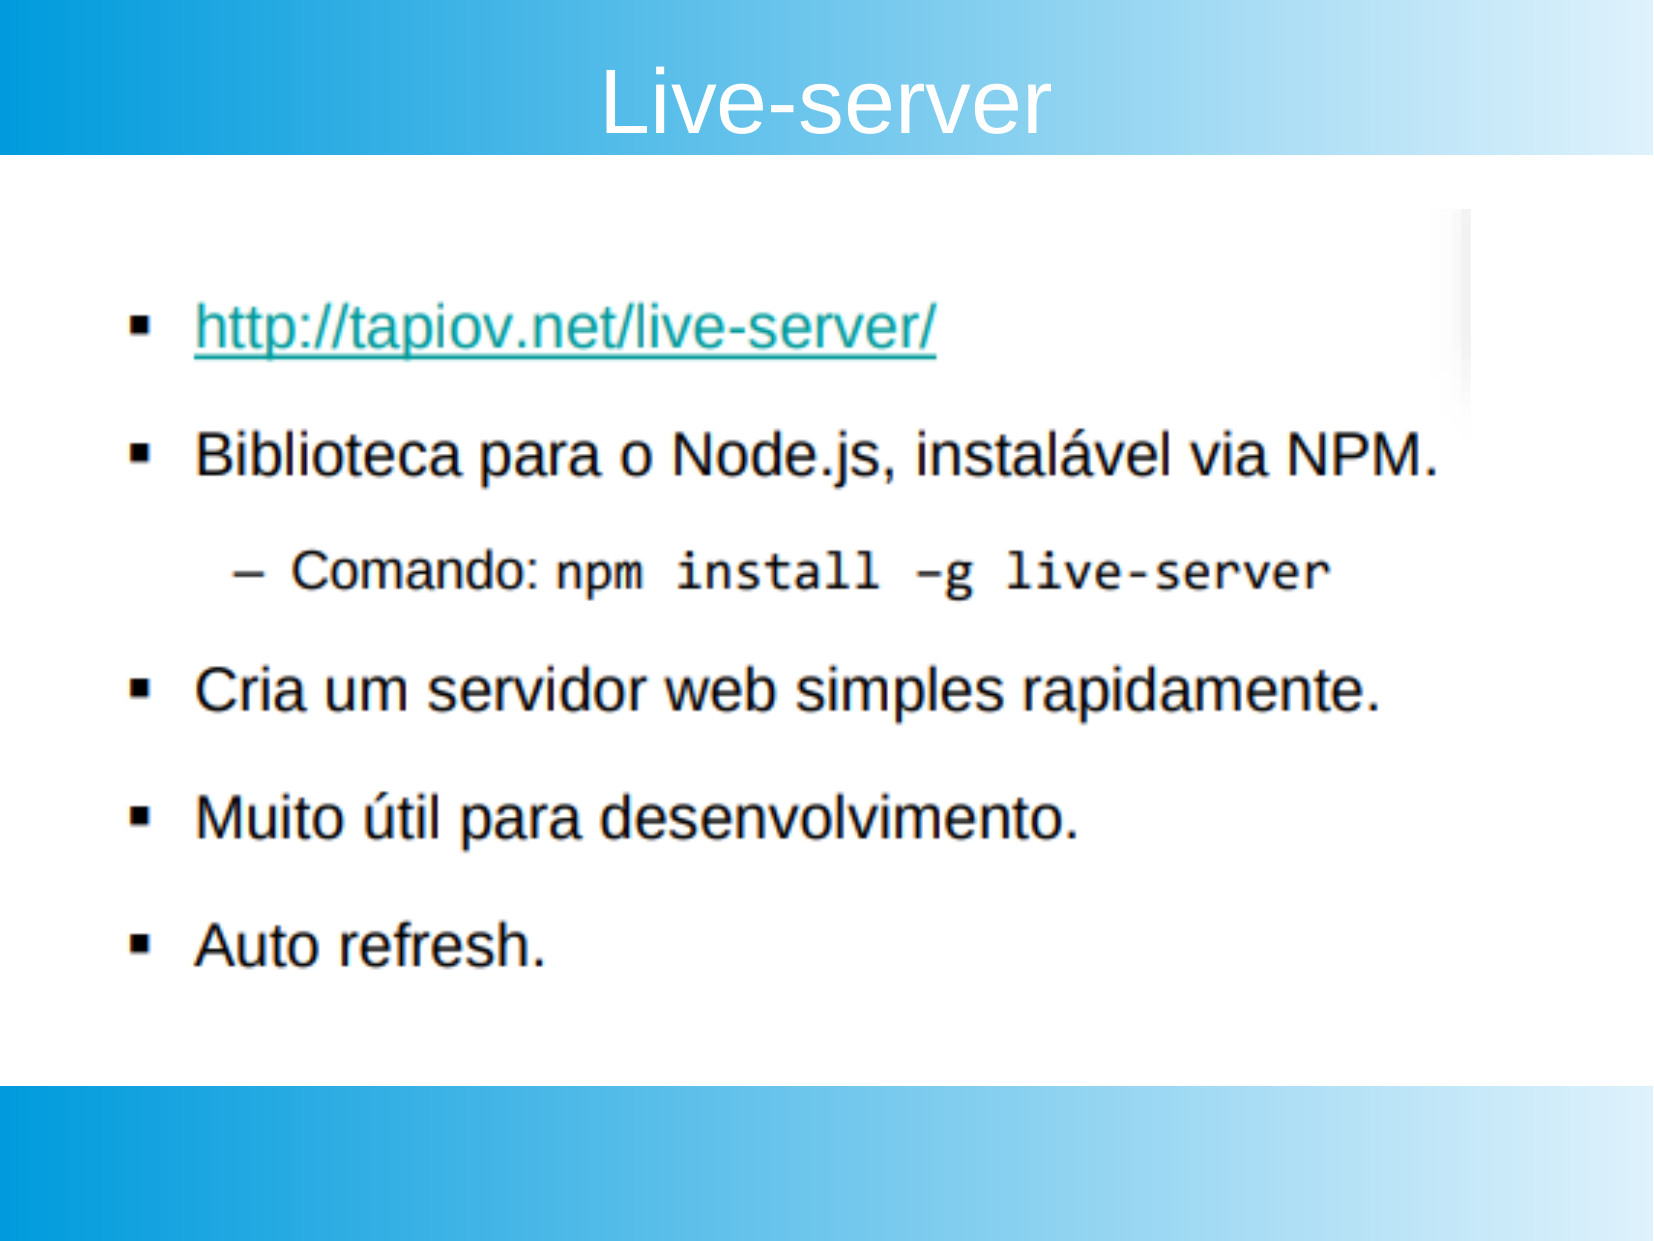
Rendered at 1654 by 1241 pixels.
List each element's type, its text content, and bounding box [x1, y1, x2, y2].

picture [105, 209, 1471, 1031]
title Live-server [82, 49, 1571, 155]
